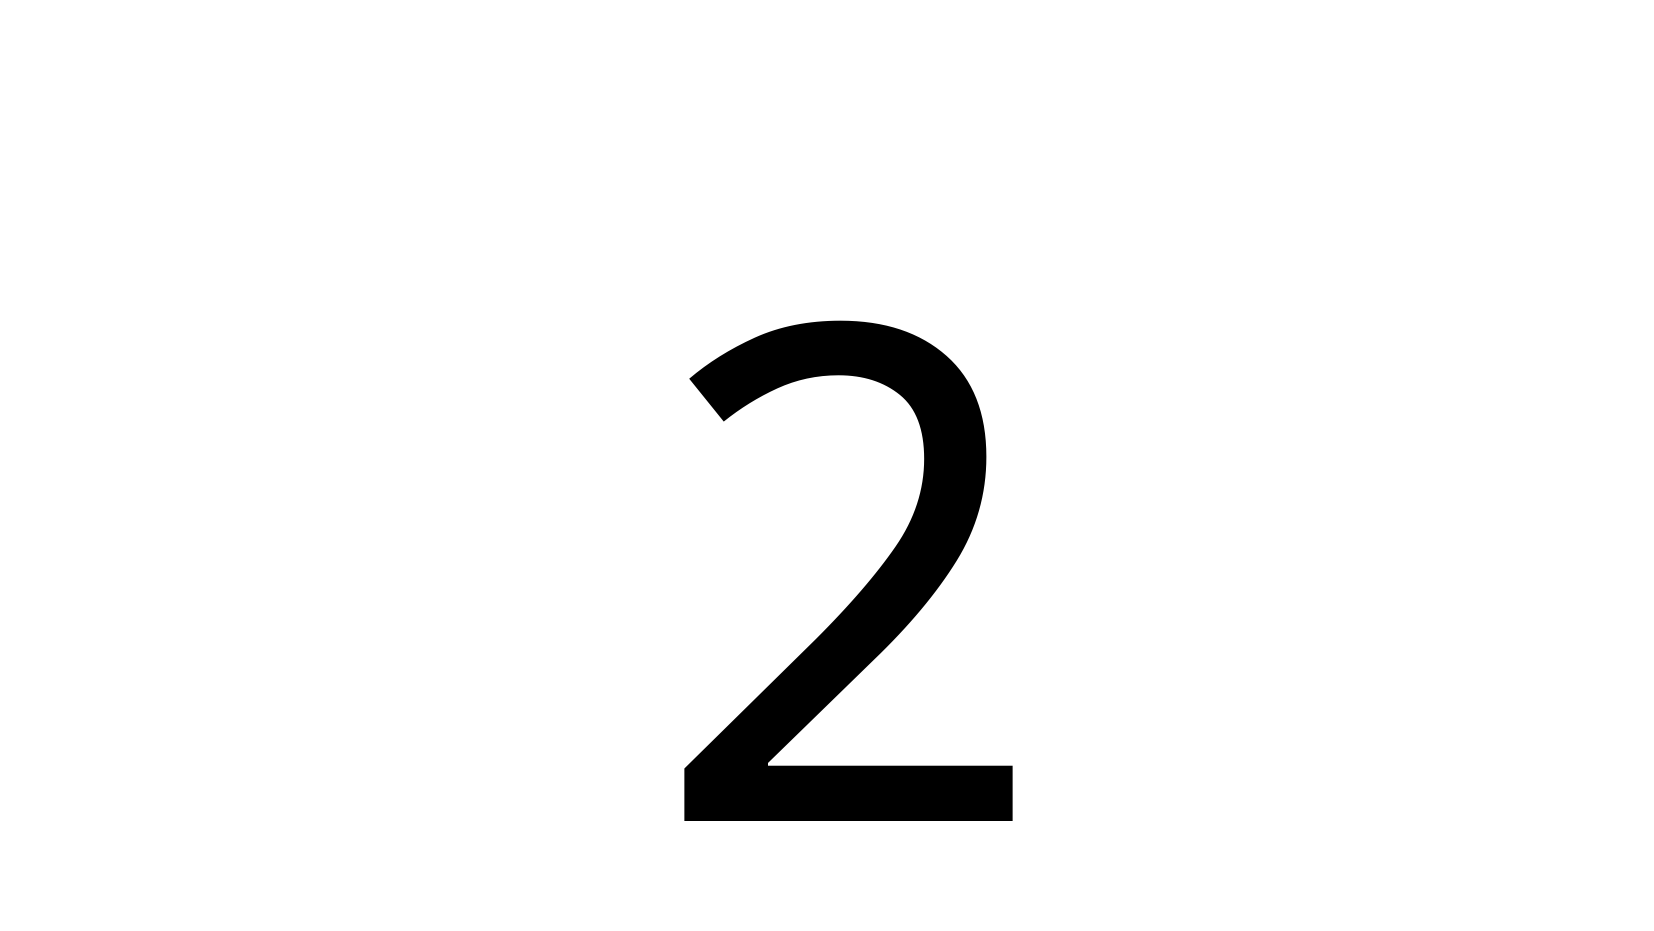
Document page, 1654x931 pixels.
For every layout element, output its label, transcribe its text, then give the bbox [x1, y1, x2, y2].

text_box 2 [621, 75, 1028, 931]
